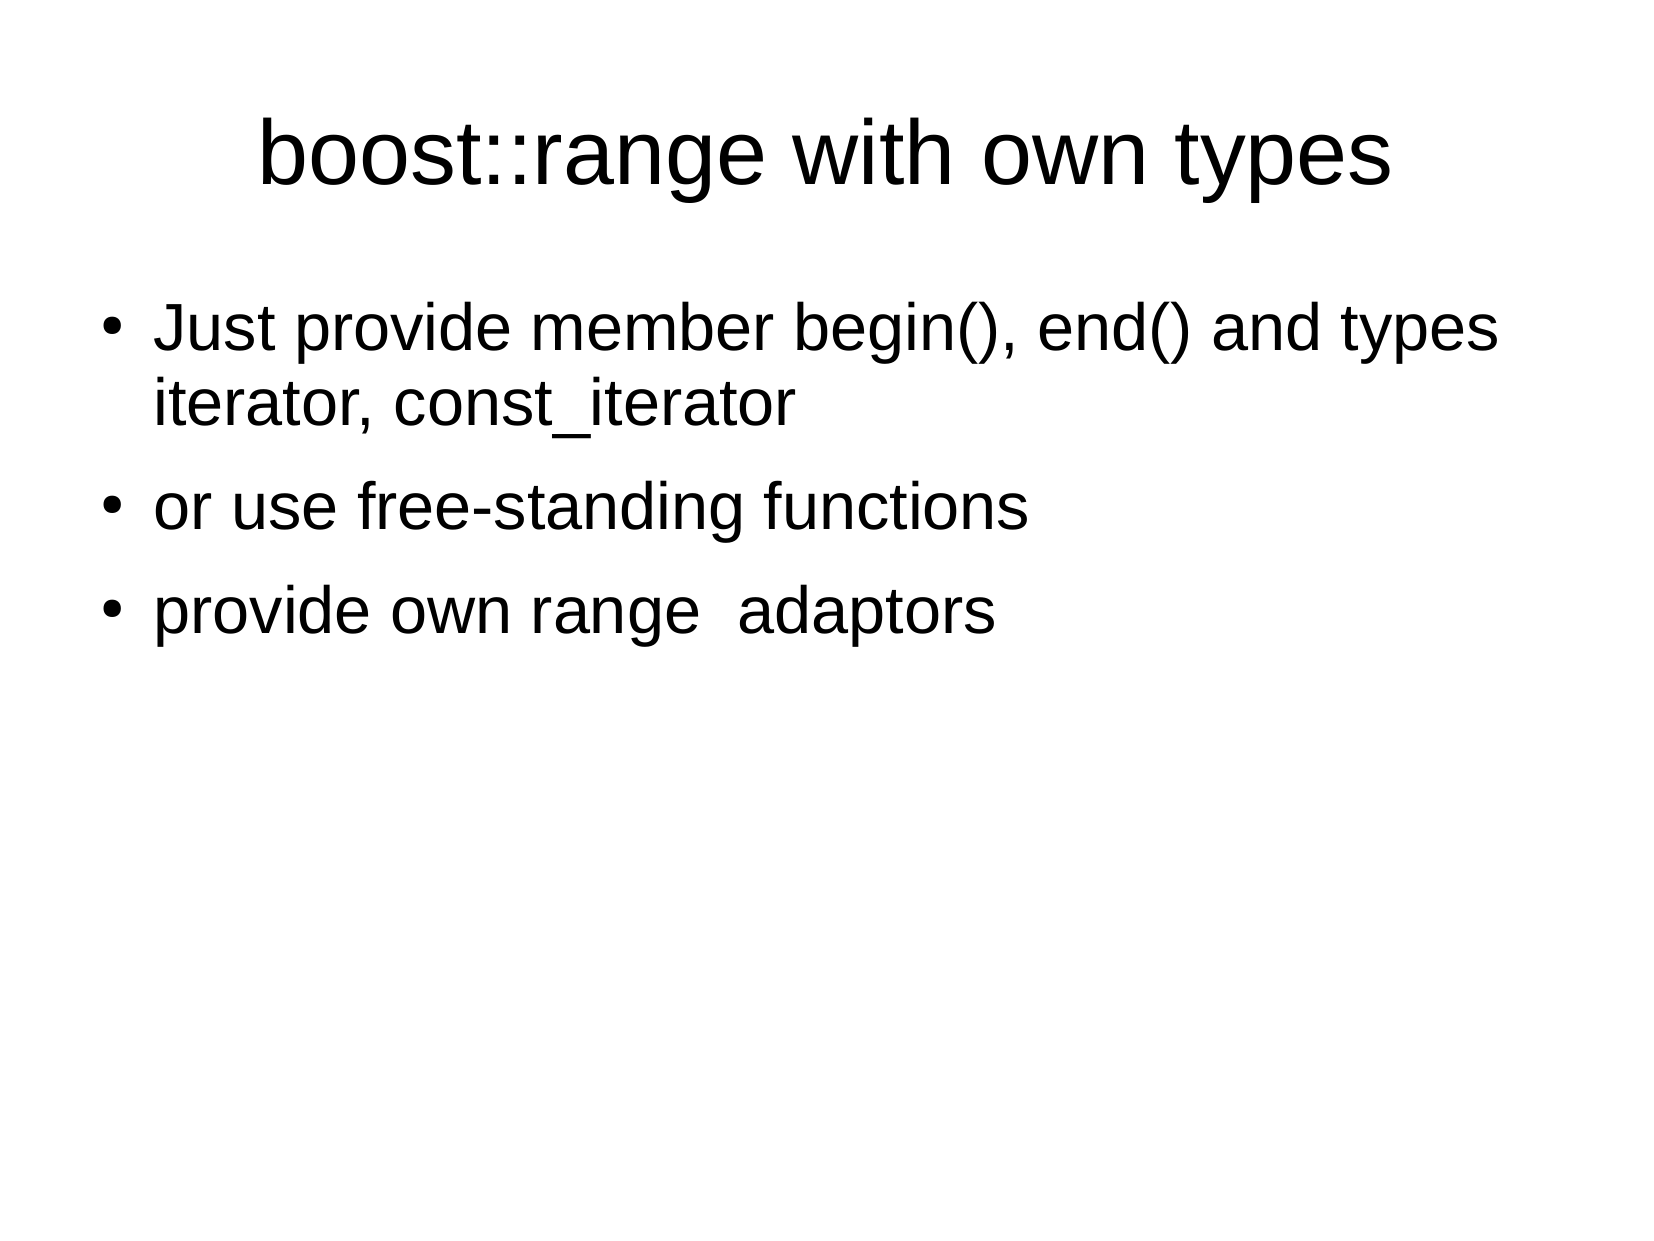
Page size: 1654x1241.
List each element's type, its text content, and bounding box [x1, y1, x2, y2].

title boost::range with own types [82, 49, 1571, 257]
list Just provide member begin(), end() and types iterator, const_iterator or use free-standing functions provide own range adaptors [82, 290, 1571, 1010]
